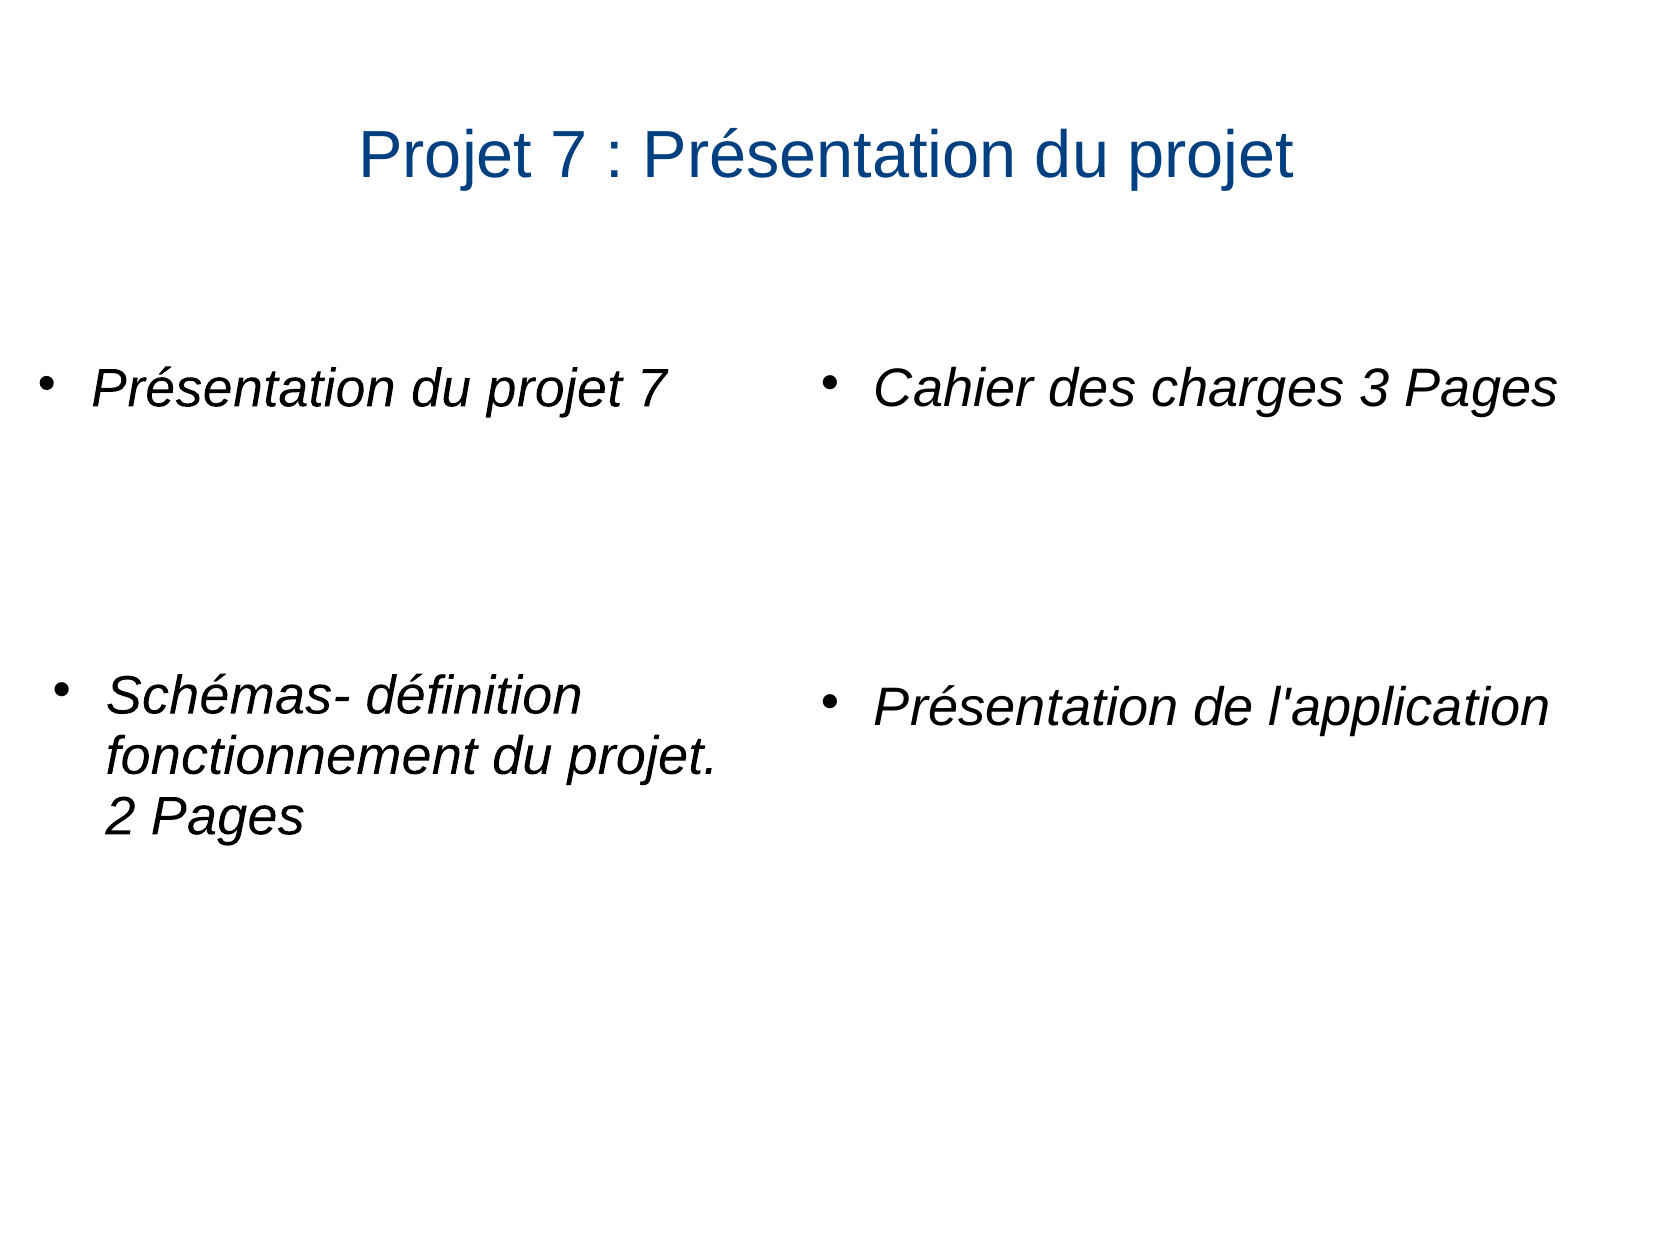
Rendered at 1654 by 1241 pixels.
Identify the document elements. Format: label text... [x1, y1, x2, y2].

text_box Présentation de l'application [803, 673, 1624, 1039]
title Projet 7 : Présentation du projet [82, 41, 1571, 265]
text_box Cahier des charges 3 Pages [803, 354, 1595, 639]
text_box Présentation du projet 7 [19, 354, 776, 639]
text_box Schémas- définition fonctionnement du projet. 2 Pages [34, 661, 745, 816]
